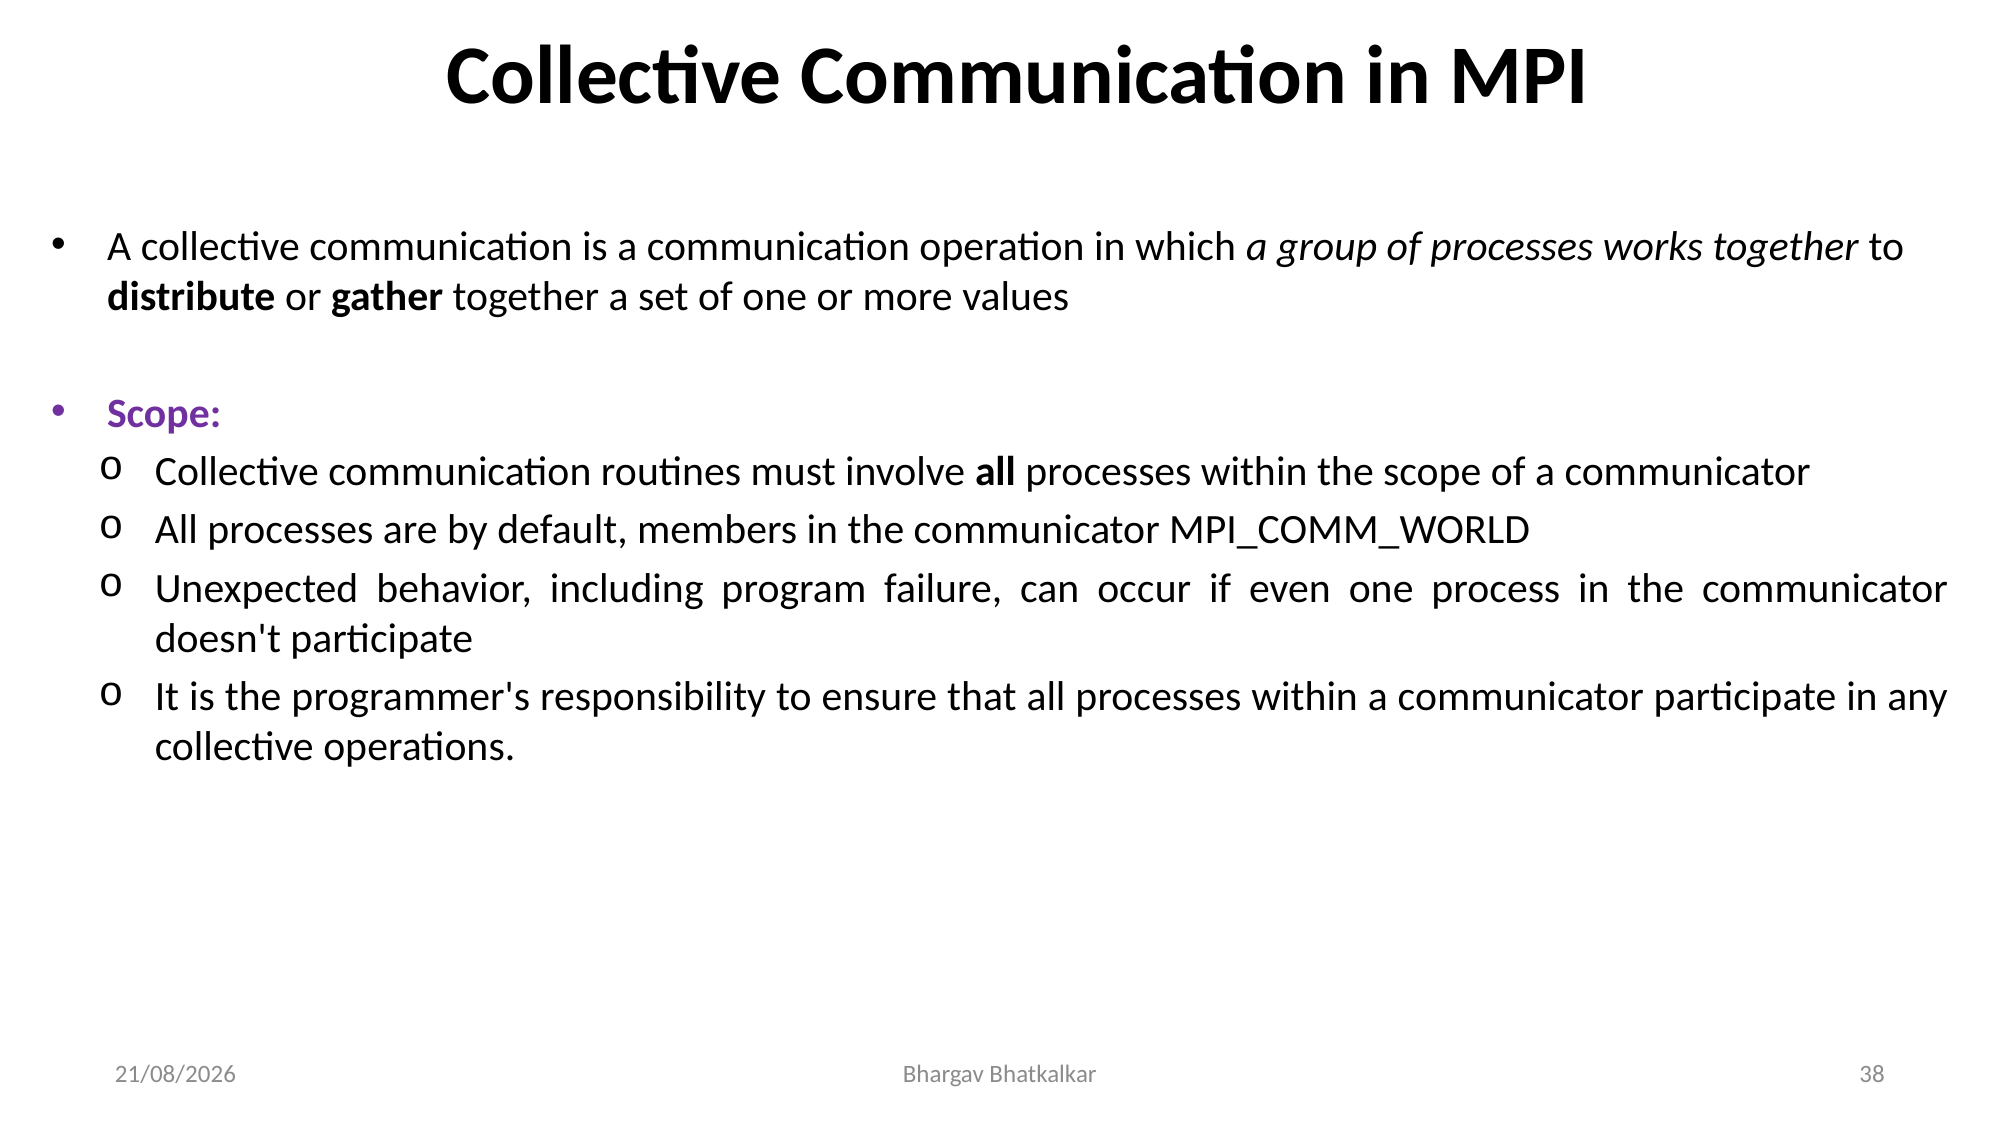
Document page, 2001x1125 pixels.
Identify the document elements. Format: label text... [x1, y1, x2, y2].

footer Bhargav Bhatkalkar [683, 1042, 1317, 1103]
slide_number <number> [1433, 1042, 1900, 1103]
title Collective Communication in MPI [155, 8, 1881, 132]
slide_number 25/02/2021 [99, 1042, 567, 1103]
list A collective communication is a communication operation in which a group of processes works together to distribute or gather together a set of one or more values Scope: Collective communication routines must involve all processes within the scope of a communicator All processes are by default, members in the communicator MPI_COMM_WORLD Unexpected behavior, including program failure, can occur if even one process in the communicator doesn't participate It is the programmer's responsibility to ensure that all processes within a communicator participate in any collective operations. [35, 210, 1965, 1073]
